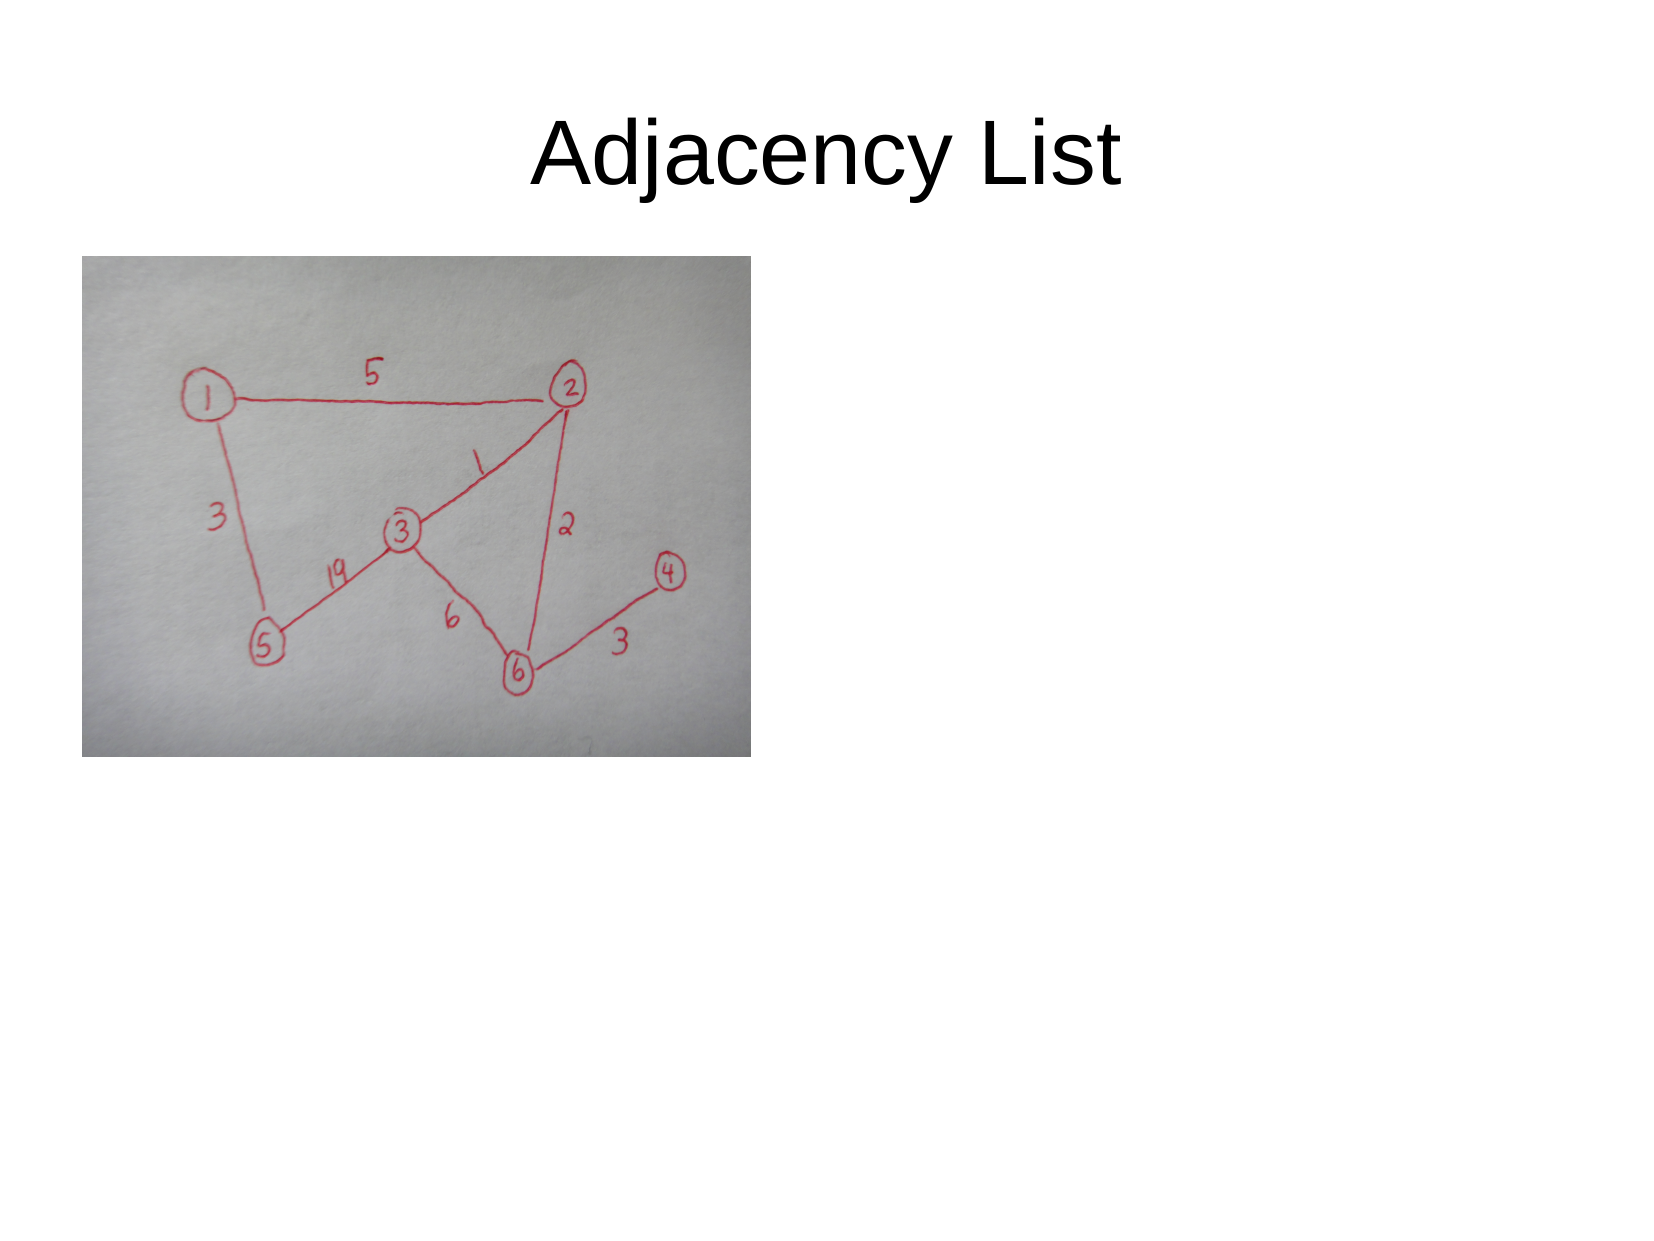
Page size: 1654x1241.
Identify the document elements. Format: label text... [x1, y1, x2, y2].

picture [82, 256, 751, 757]
title Adjacency List [82, 49, 1571, 257]
